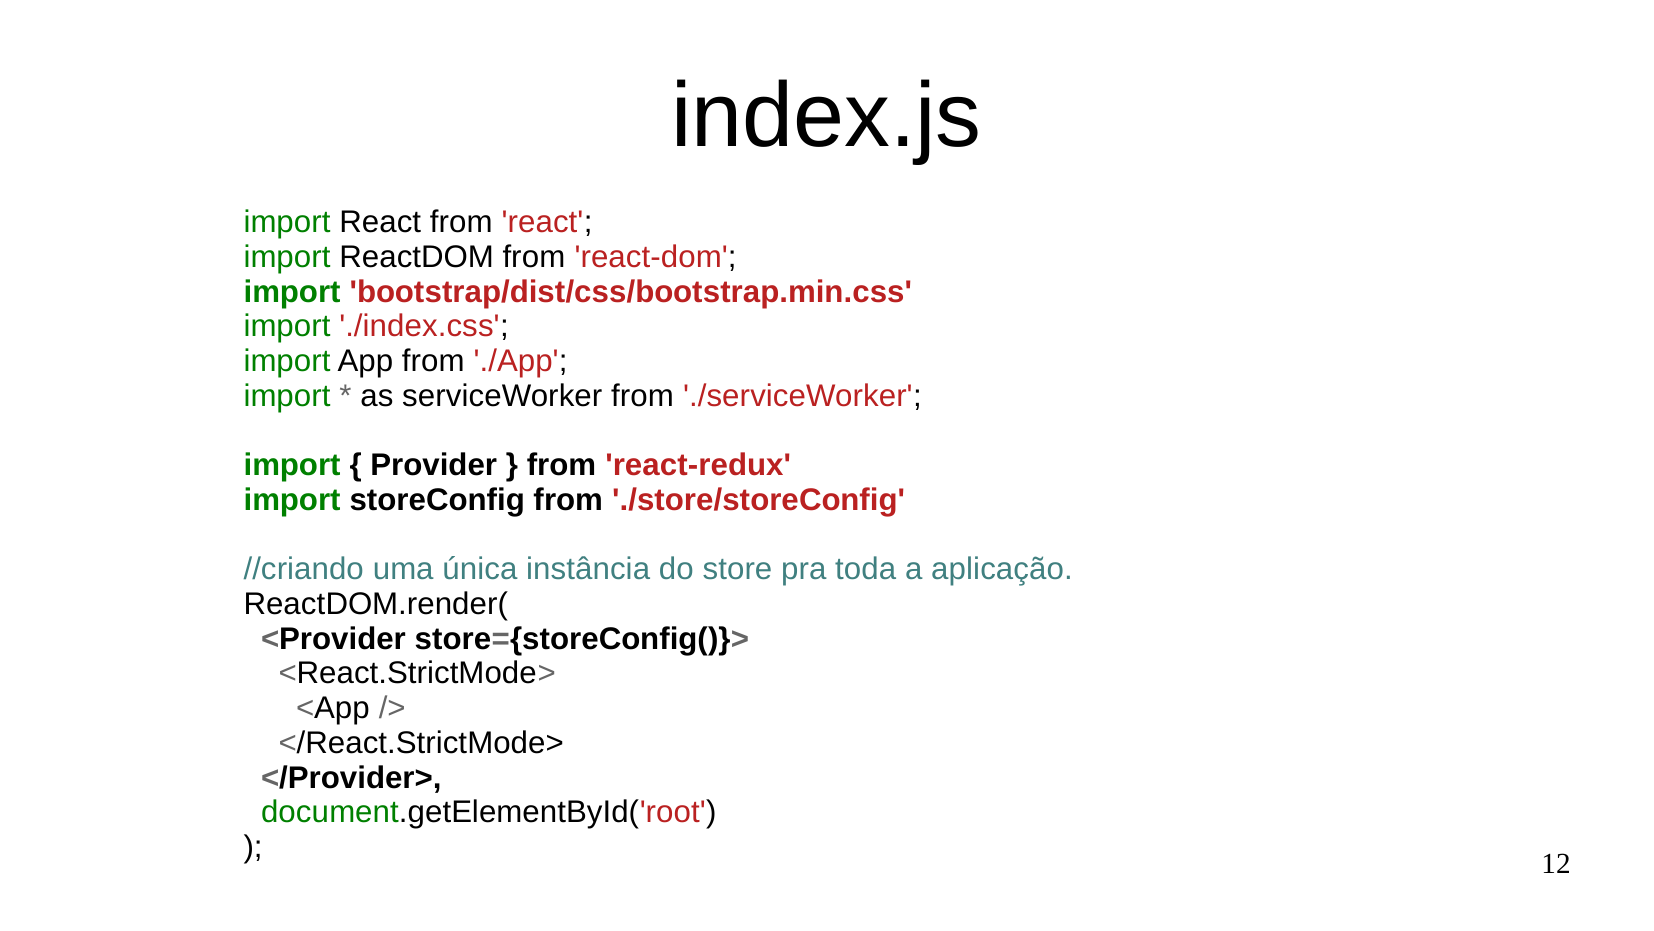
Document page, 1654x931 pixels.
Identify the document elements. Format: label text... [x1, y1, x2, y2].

text_box import React from 'react'; import ReactDOM from 'react-dom'; import 'bootstrap/dist/css/bootstrap.min.css' import './index.css'; import App from './App'; import * as serviceWorker from './serviceWorker'; import { Provider } from 'react-redux' import storeConfig from './store/storeConfig' //criando uma única instância do store pra toda a aplicação. ReactDOM.render( <Provider store={storeConfig()}> <React.StrictMode> <App /> </React.StrictMode> </Provider>, document.getElementById('root') ); [228, 197, 1429, 872]
title index.js [82, 37, 1571, 193]
